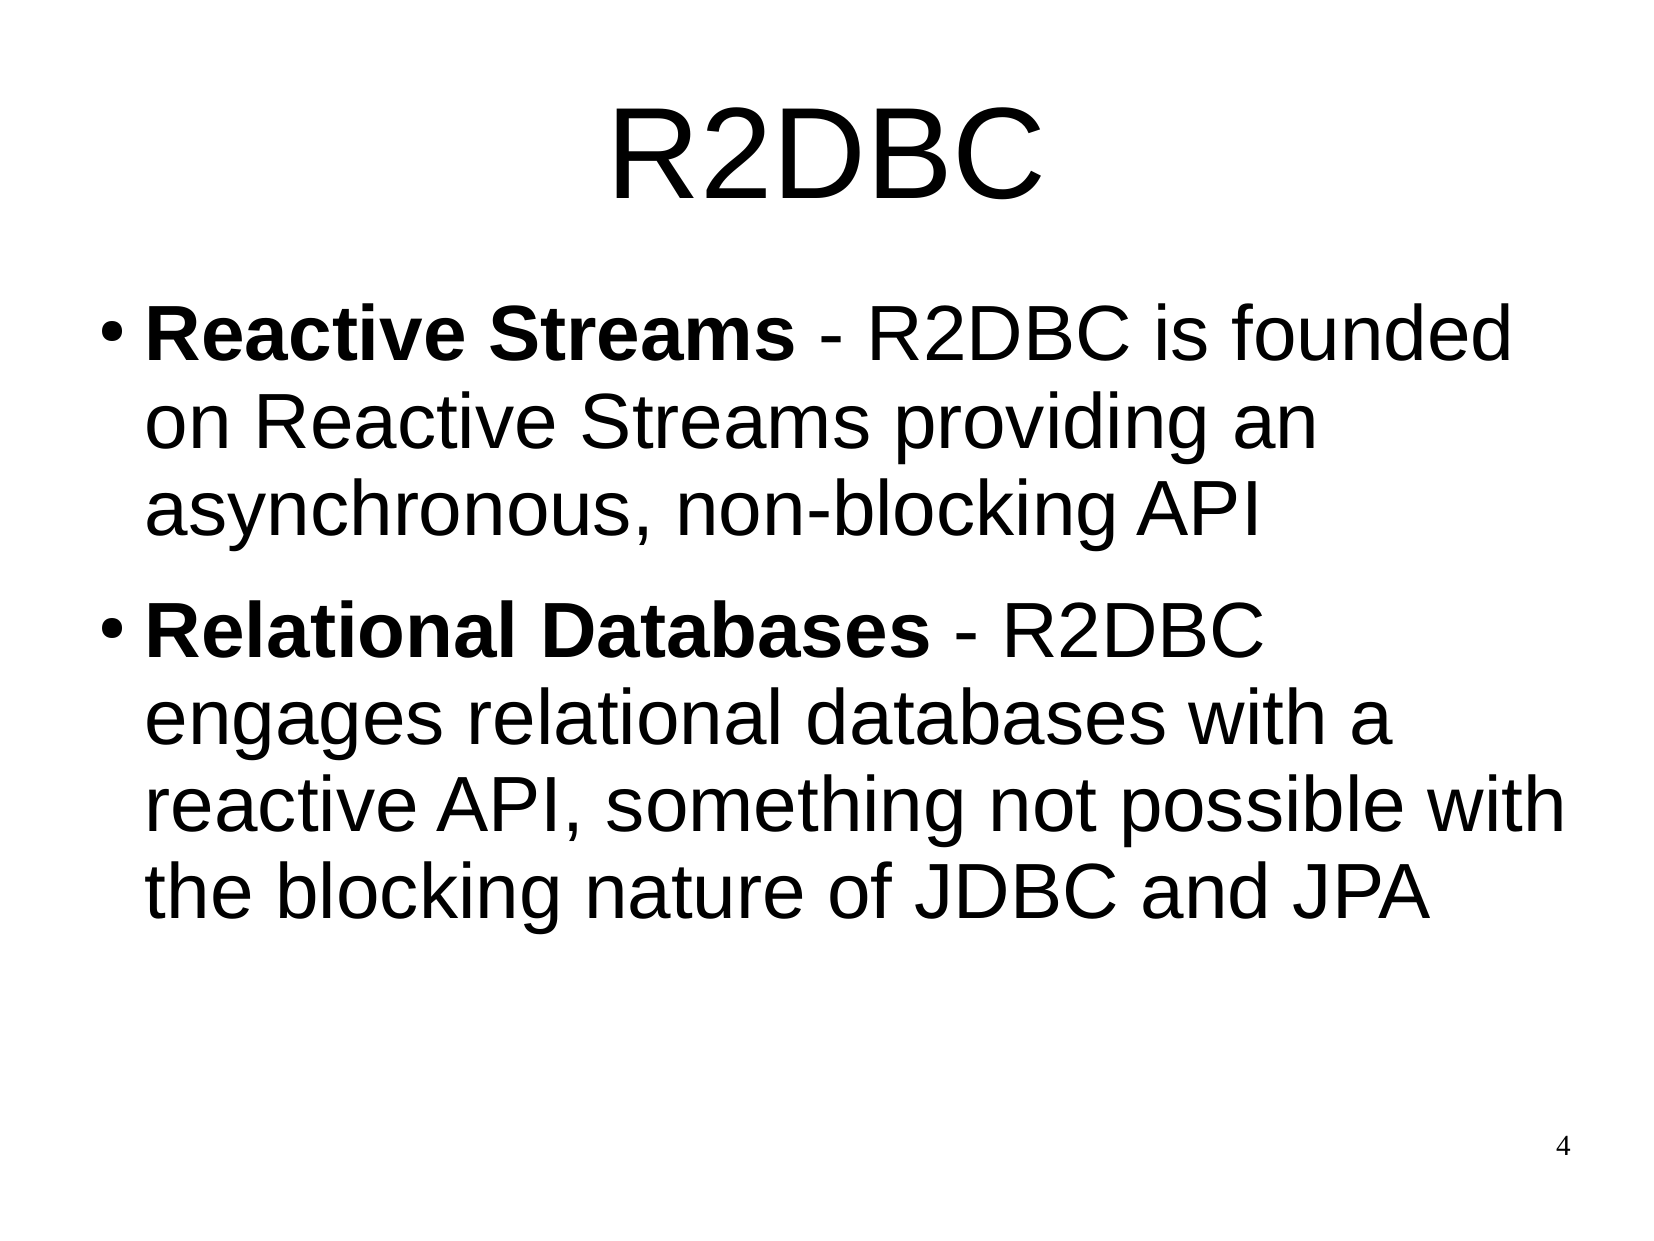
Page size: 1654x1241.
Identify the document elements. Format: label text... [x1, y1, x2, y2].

list Reactive Streams - R2DBC is founded on Reactive Streams providing an asynchronous, non-blocking API Relational Databases - R2DBC engages relational databases with a reactive API, something not possible with the blocking nature of JDBC and JPA [82, 290, 1571, 1010]
title R2DBC [82, 49, 1571, 257]
